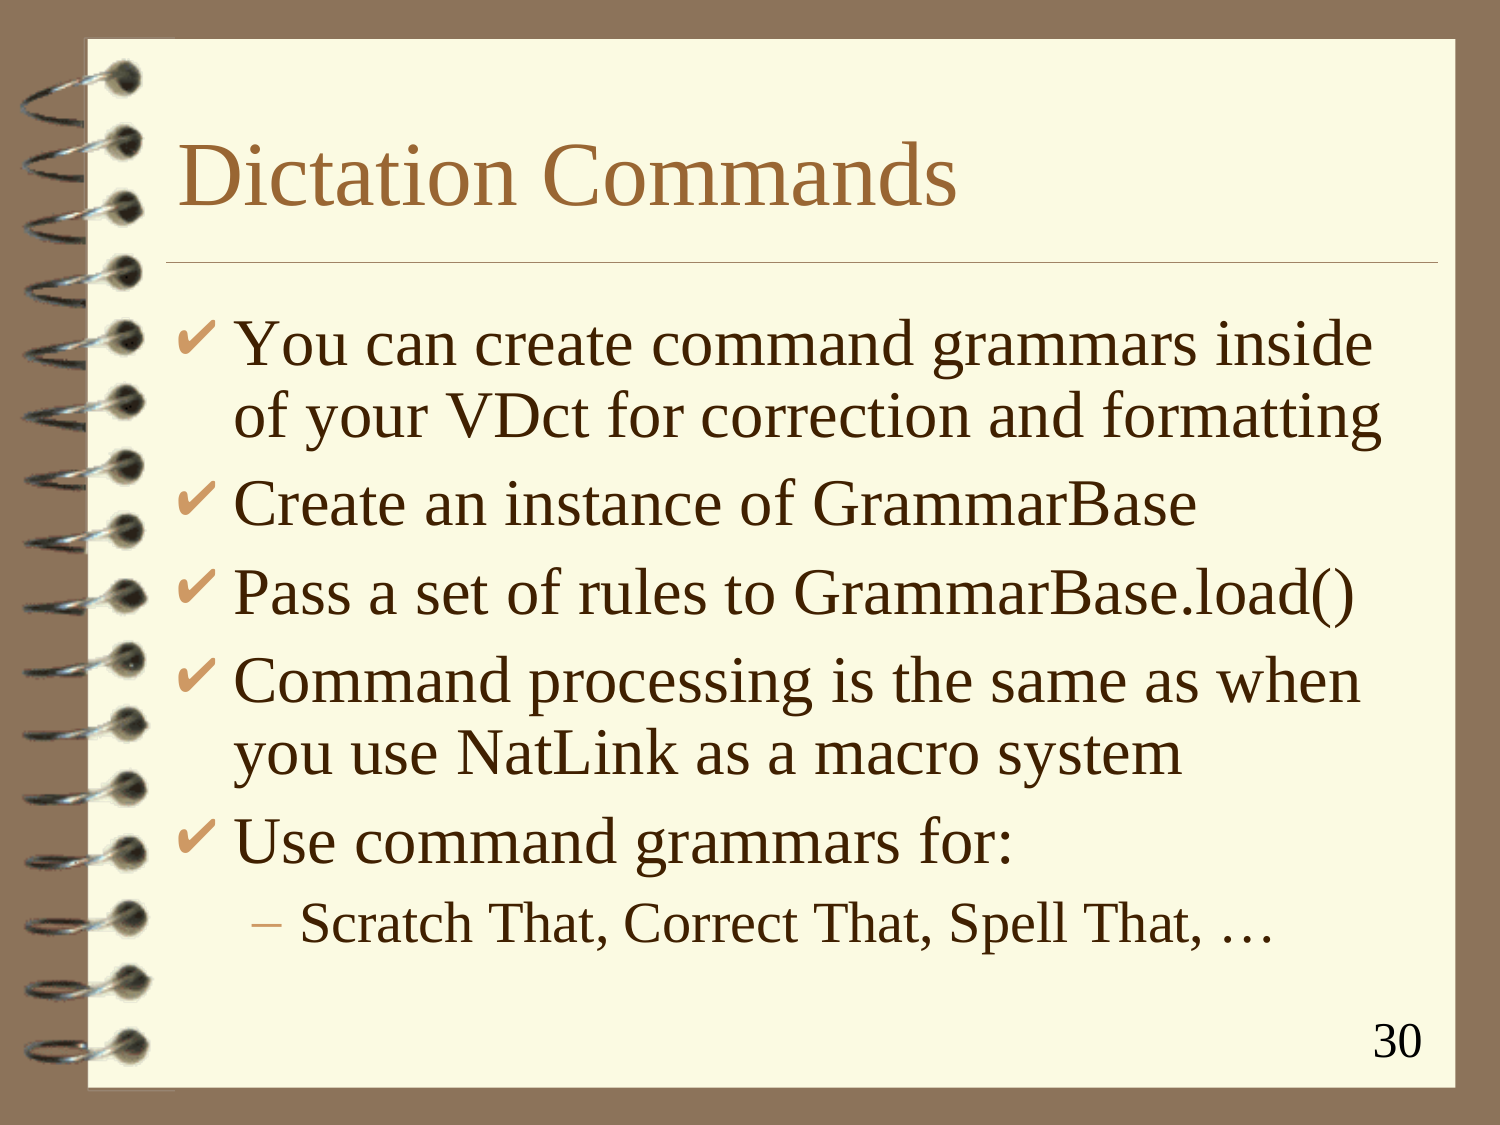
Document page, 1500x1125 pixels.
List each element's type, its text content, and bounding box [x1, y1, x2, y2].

list You can create command grammars inside of your VDct for correction and formatting Create an instance of GrammarBase Pass a set of rules to GrammarBase.load() Command processing is the same as when you use NatLink as a macro system Use command grammars for: Scratch That, Correct That, Spell That, … [162, 299, 1438, 976]
title Dictation Commands [162, 74, 1438, 263]
picture [0, 0, 175, 1125]
